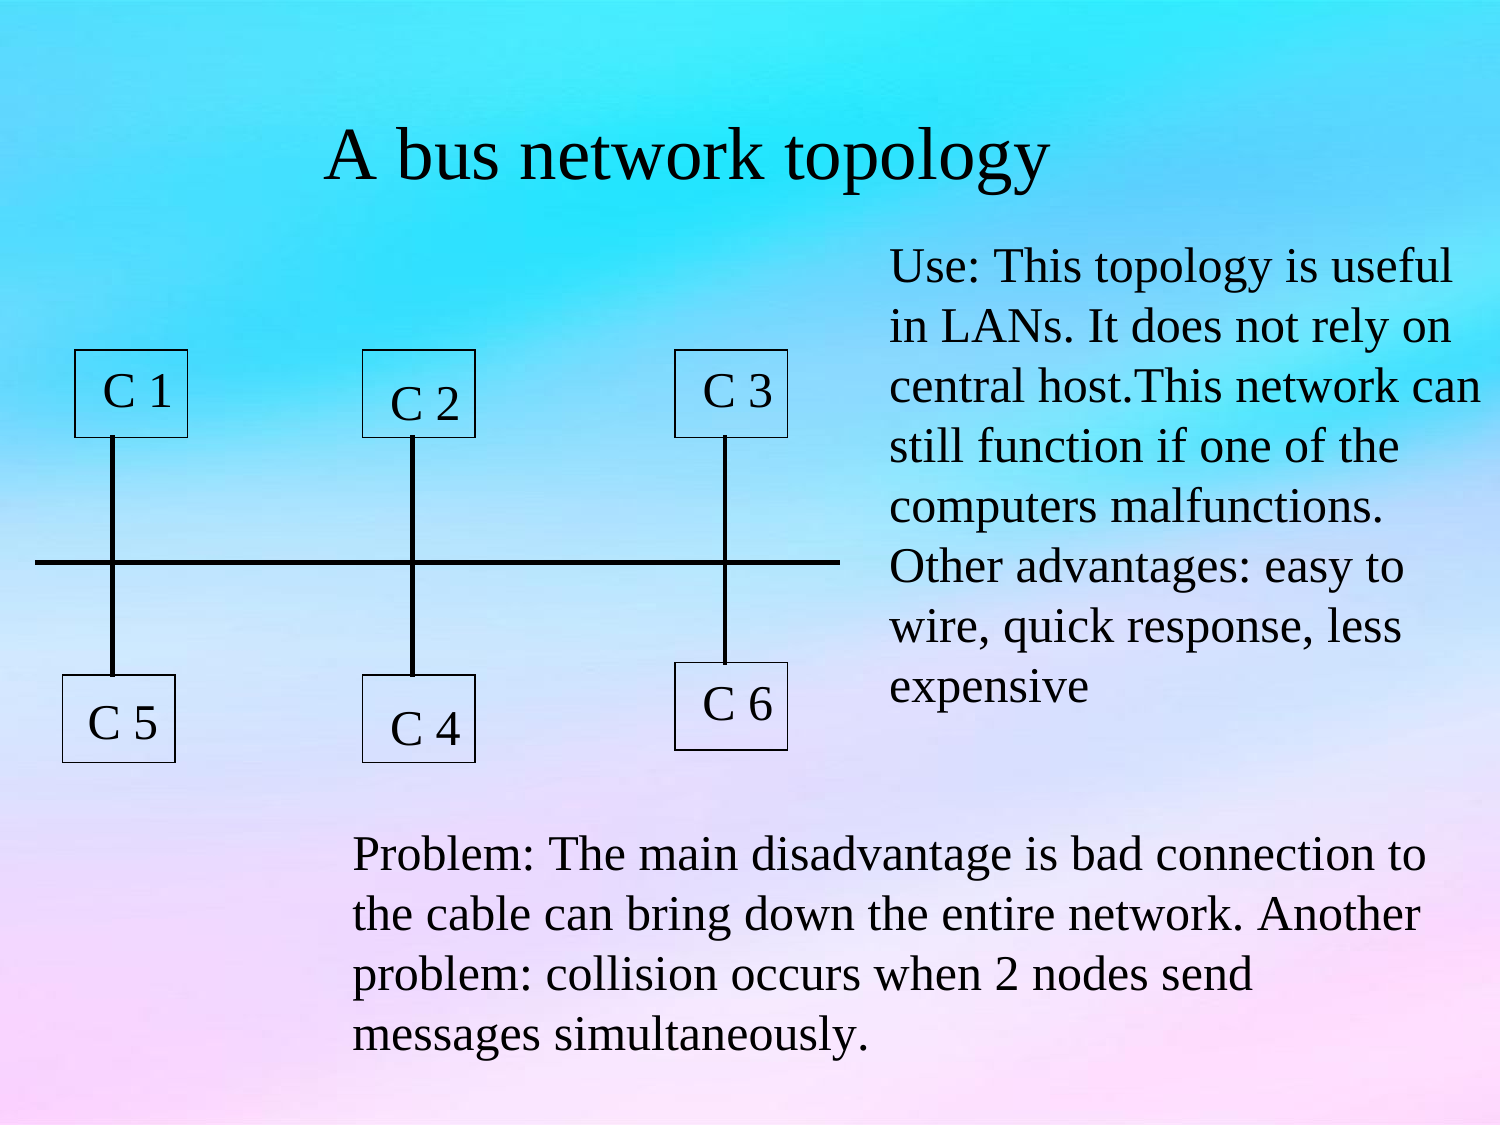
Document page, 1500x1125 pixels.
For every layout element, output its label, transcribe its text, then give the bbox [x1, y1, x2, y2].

title A bus network topology [264, 114, 1111, 186]
text_box C 1 [87, 349, 189, 426]
picture [0, 0, 1500, 1125]
text_box C 2 [375, 362, 476, 438]
text_box C 6 [687, 662, 789, 738]
text_box C 3 [687, 349, 789, 426]
text_box C 4 [375, 687, 476, 763]
text_box Problem: The main disadvantage is bad connection to the cable can bring down the entire network. Another problem: collision occurs when 2 nodes send messages simultaneously. [337, 812, 1467, 1068]
text_box C 5 [72, 681, 174, 758]
text_box Use: This topology is useful in LANs. It does not rely on central host.This network can still function if one of the computers malfunctions. Other advantages: easy to wire, quick response, less expensive [874, 224, 1497, 721]
